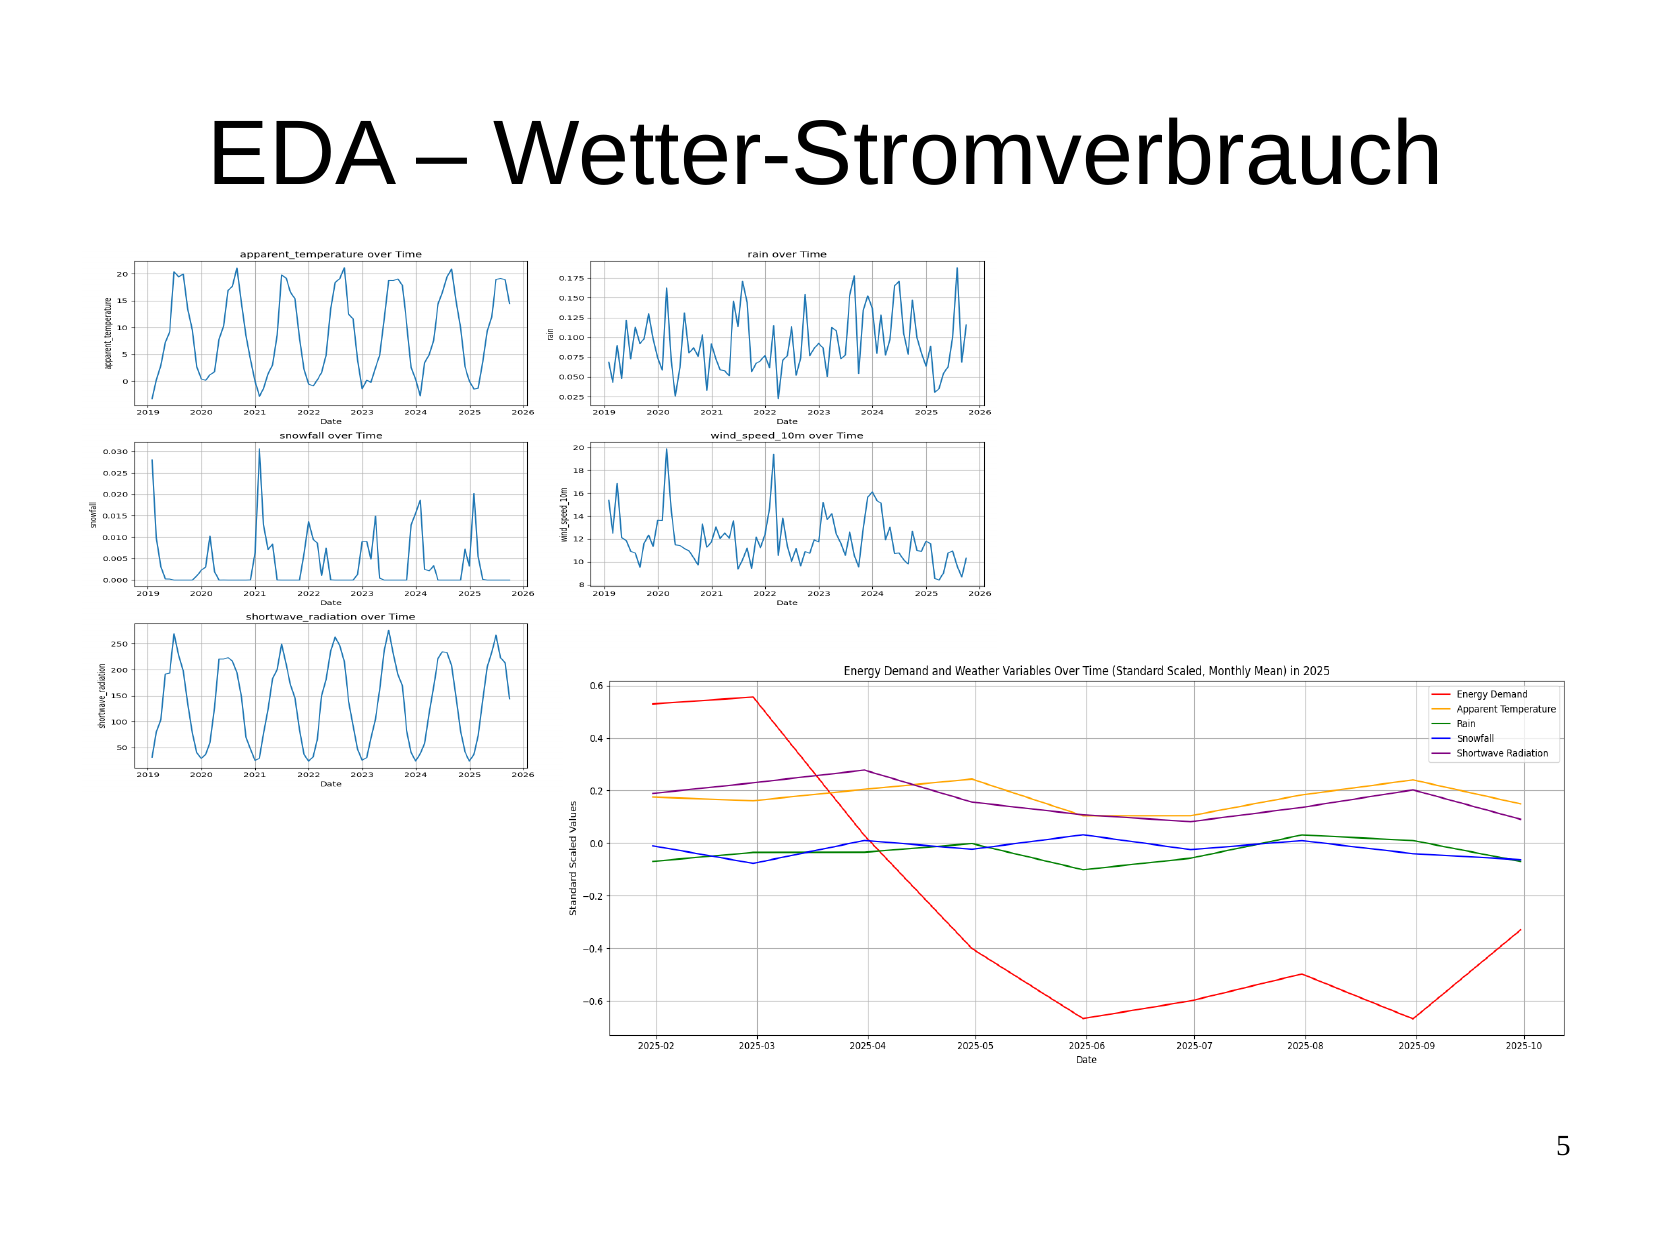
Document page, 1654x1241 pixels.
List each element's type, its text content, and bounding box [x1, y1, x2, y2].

title EDA – Wetter-Stromverbrauch [82, 49, 1571, 257]
picture [82, 246, 1570, 1072]
